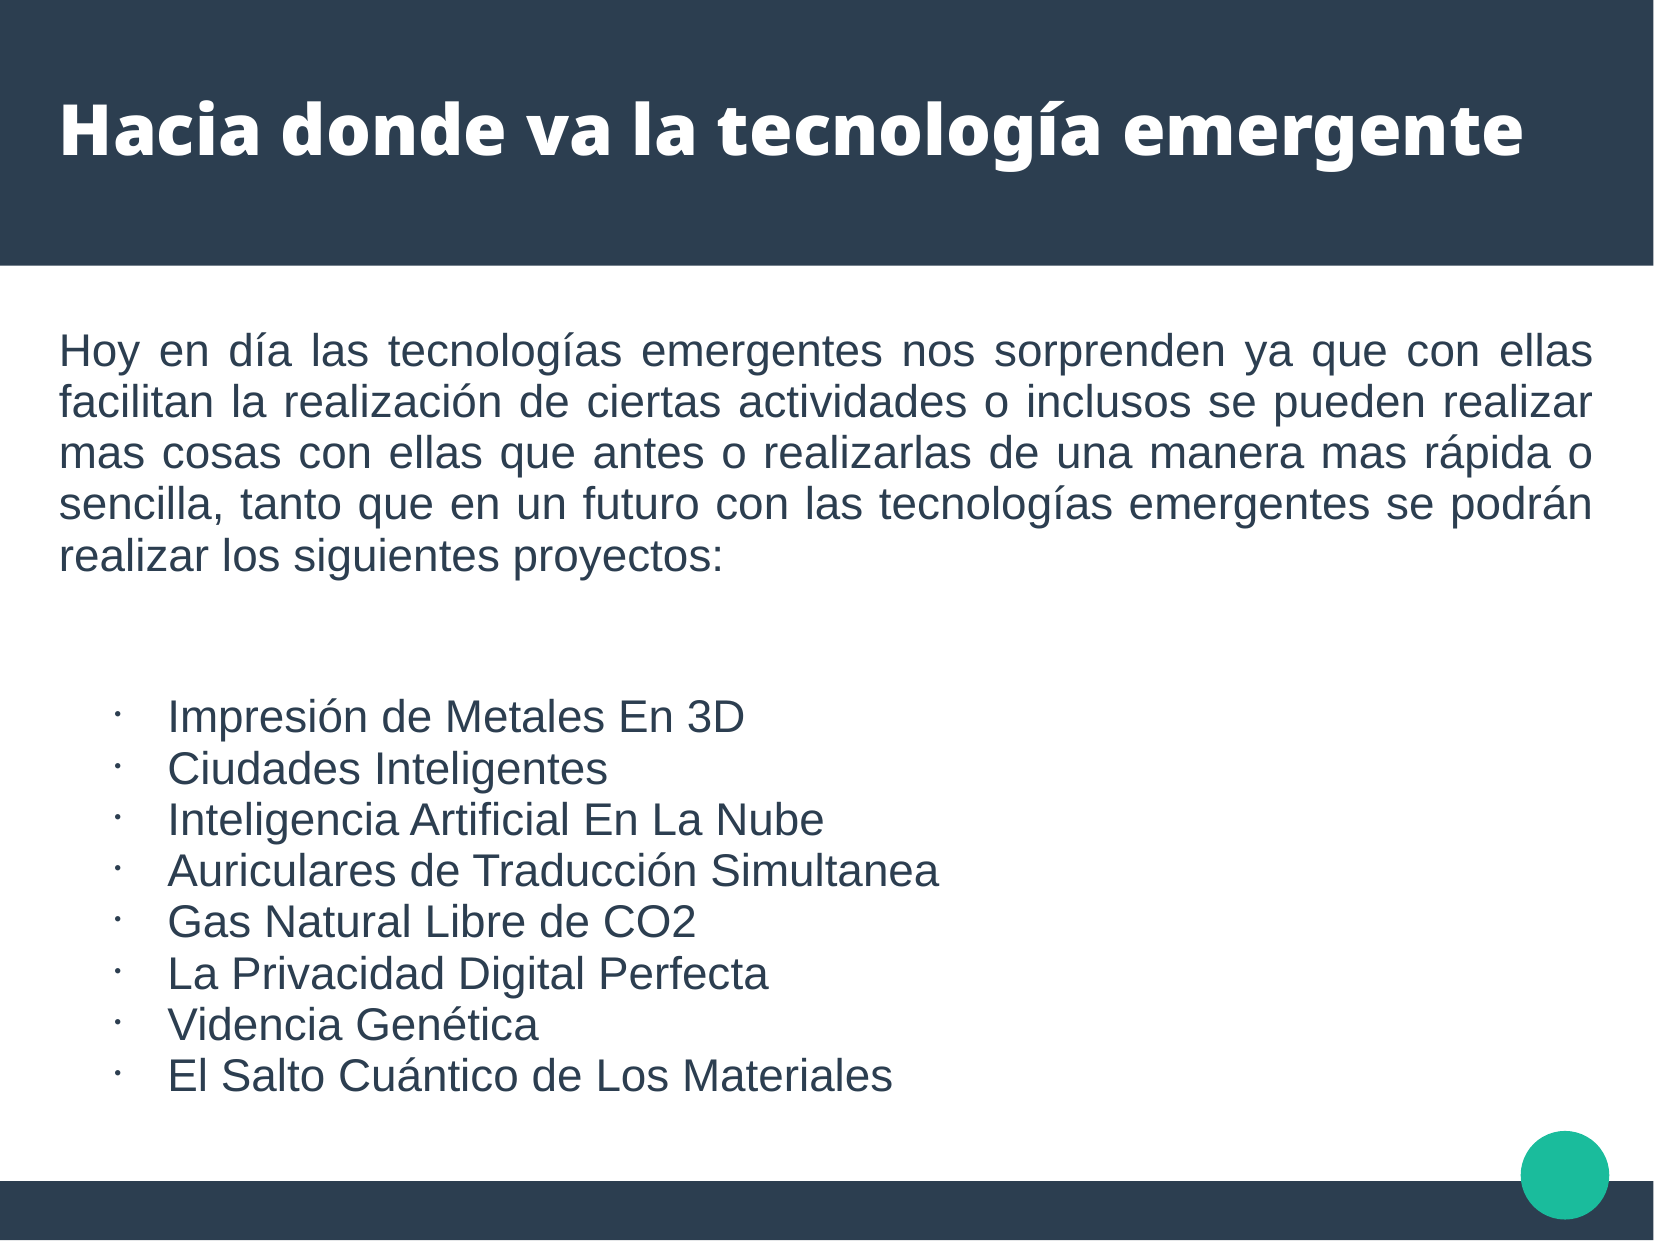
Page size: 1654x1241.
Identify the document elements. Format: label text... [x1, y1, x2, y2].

list Hoy en día las tecnologías emergentes nos sorprenden ya que con ellas facilitan la realización de ciertas actividades o inclusos se pueden realizar mas cosas con ellas que antes o realizarlas de una manera mas rápida o sencilla, tanto que en un futuro con las tecnologías emergentes se podrán realizar los siguientes proyectos: Impresión de Metales En 3D Ciudades Inteligentes Inteligencia Artificial En La Nube Auriculares de Traducción Simultanea Gas Natural Libre de CO2 La Privacidad Digital Perfecta Videncia Genética El Salto Cuántico de Los Materiales [59, 324, 1595, 1152]
title Hacia donde va la tecnología emergente [59, 49, 1595, 207]
